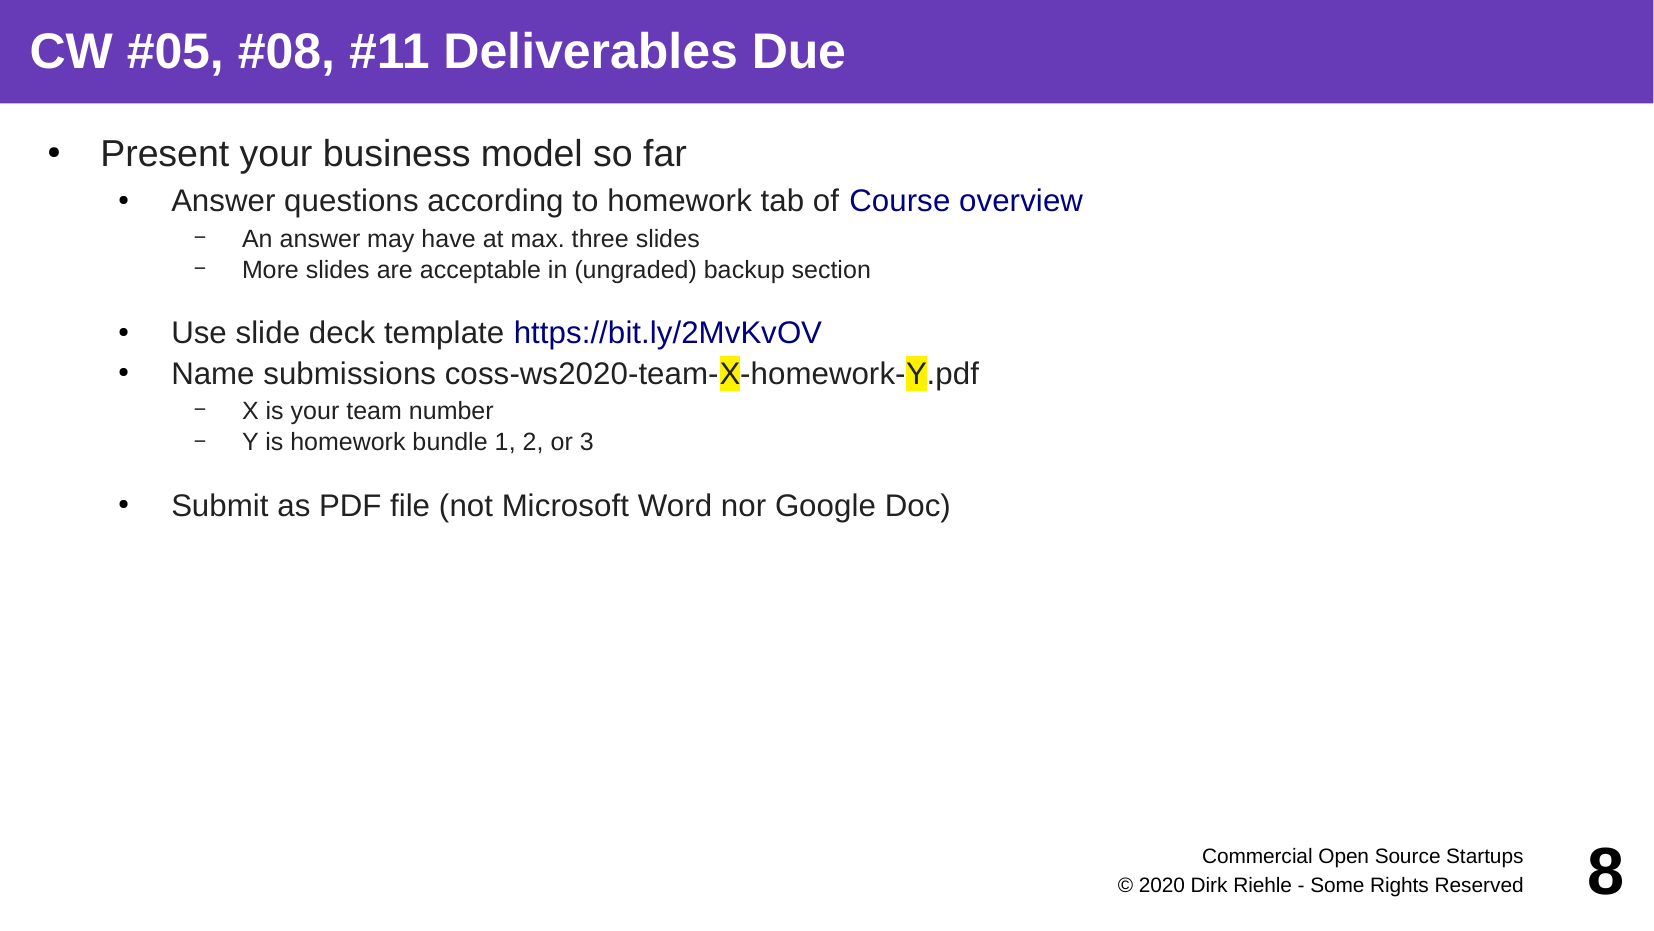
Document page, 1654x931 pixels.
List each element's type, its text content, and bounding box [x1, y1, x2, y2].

title CW #05, #08, #11 Deliverables Due [0, 0, 1654, 104]
list Present your business model so far Answer questions according to homework tab of Course overview An answer may have at max. three slides More slides are acceptable in (ungraded) backup section Use slide deck template https://bit.ly/2MvKvOV Name submissions coss-ws2020-team-X-homework-Y.pdf X is your team number Y is homework bundle 1, 2, or 3 Submit as PDF file (not Microsoft Word nor Google Doc) [29, 132, 1625, 813]
